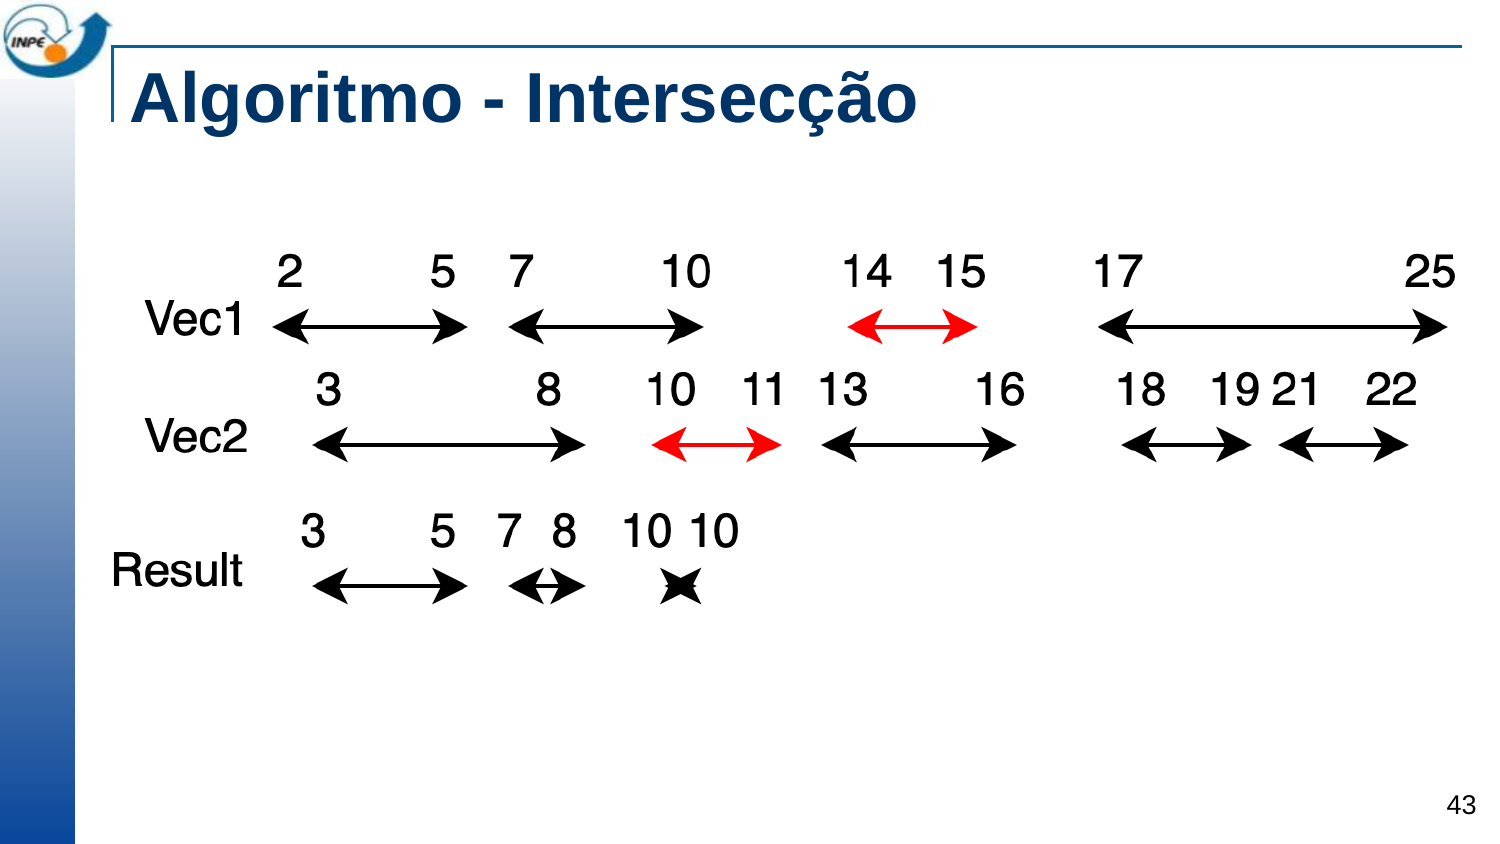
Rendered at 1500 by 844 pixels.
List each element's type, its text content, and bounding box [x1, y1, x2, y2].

title Algoritmo - Intersecção [112, 46, 1450, 141]
picture [0, 0, 113, 79]
picture [72, 224, 1490, 620]
slide_number <number> [1403, 779, 1494, 844]
